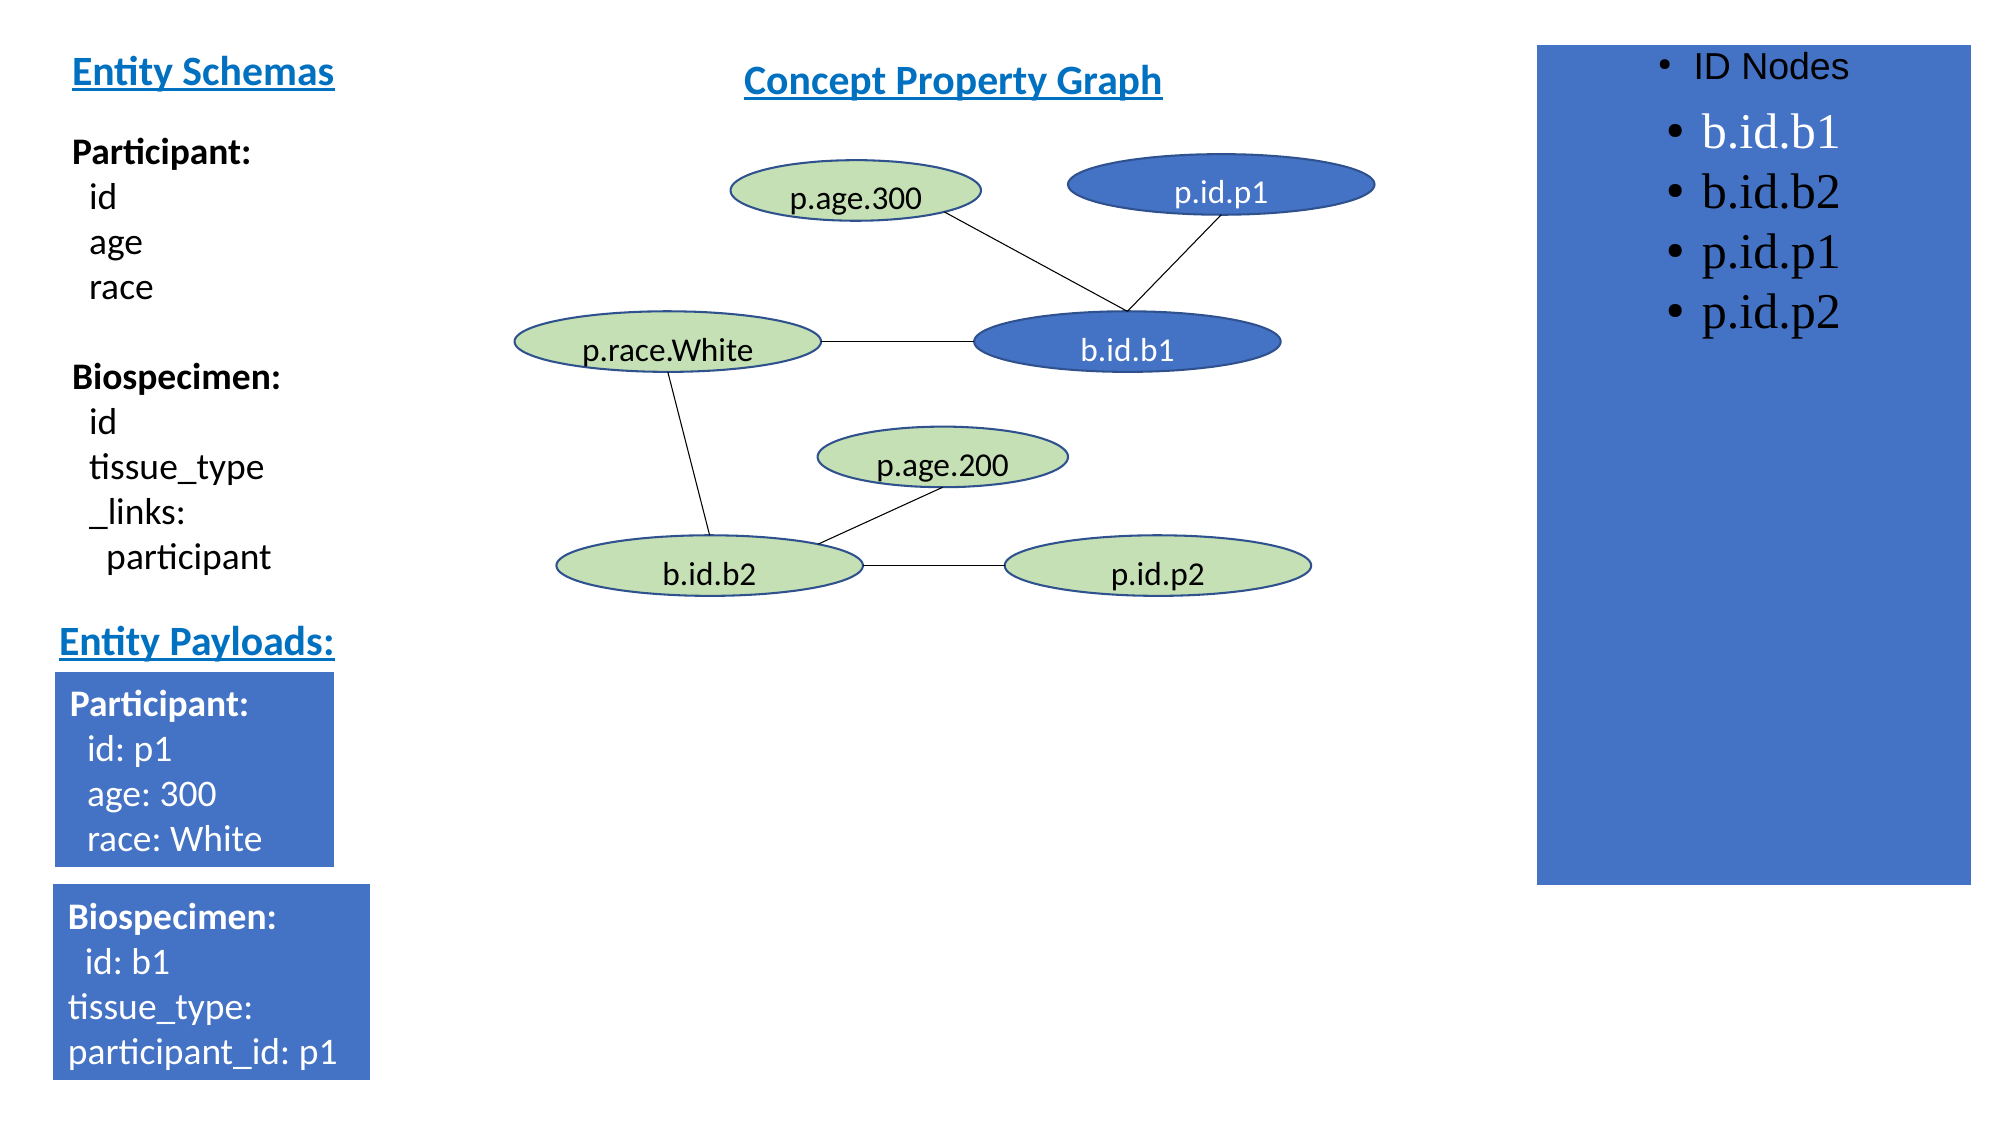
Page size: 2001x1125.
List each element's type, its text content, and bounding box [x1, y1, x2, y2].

text_box b.id.b1 [974, 311, 1281, 372]
table_header ID Nodes [1537, 45, 1971, 105]
table_cell [1537, 825, 1971, 885]
text_box Concept Property Graph [729, 45, 1182, 111]
text_box p.age.300 [730, 160, 981, 221]
text_box Entity Payloads: [44, 606, 353, 672]
table_cell [1537, 585, 1971, 645]
text_box Entity Schemas [57, 36, 353, 102]
table_cell p.id.p2 [1537, 285, 1971, 345]
table_cell [1537, 465, 1971, 525]
table_cell [1537, 525, 1971, 585]
table_cell [1537, 705, 1971, 765]
text_box Participant: id age race Biospecimen: id tissue_type _links: participant [57, 119, 298, 589]
table_cell b.id.b1 [1537, 105, 1971, 165]
text_box Participant: id: p1 age: 300 race: White [55, 672, 334, 867]
text_box Biospecimen: id: b1 tissue_type: participant_id: p1 [53, 884, 370, 1080]
table_cell b.id.b2 [1537, 165, 1971, 225]
table_cell [1537, 645, 1971, 705]
table_cell p.id.p1 [1537, 225, 1971, 285]
text_box p.age.200 [817, 426, 1069, 488]
table_cell [1537, 765, 1971, 825]
text_box b.id.b2 [556, 535, 863, 596]
text_box p.id.p1 [1068, 154, 1375, 215]
text_box p.race.White [514, 311, 821, 372]
text_box p.id.p2 [1004, 535, 1312, 596]
table_cell [1537, 345, 1971, 405]
table_cell [1537, 405, 1971, 465]
